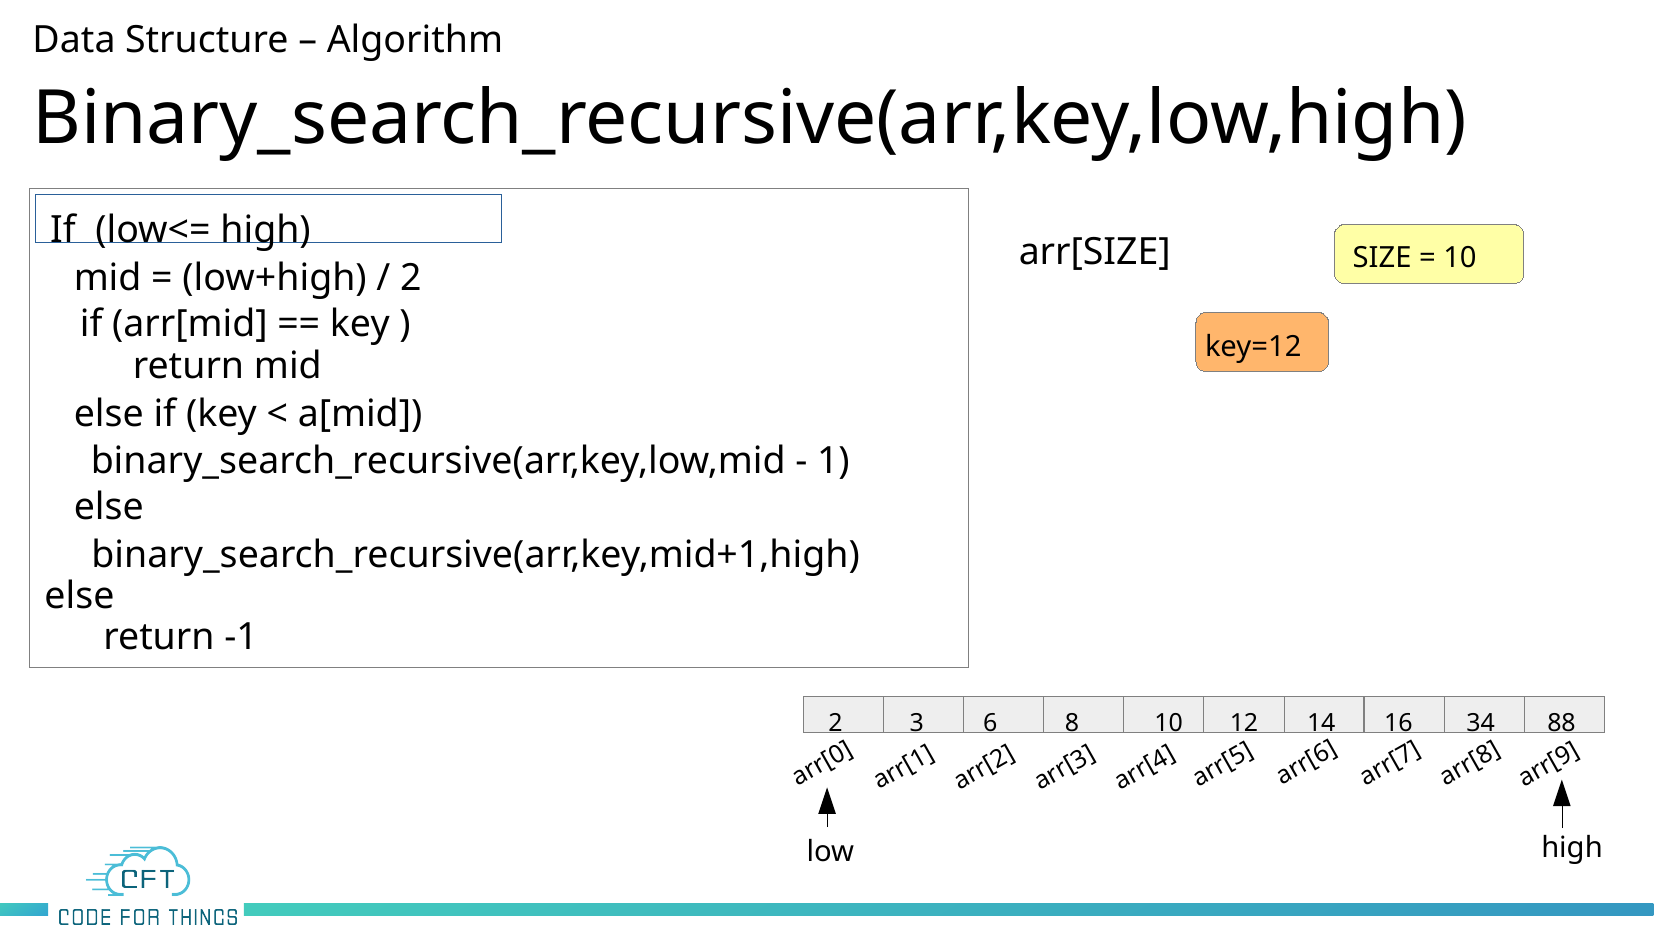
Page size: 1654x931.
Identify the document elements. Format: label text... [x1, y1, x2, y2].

text_box arr[7] [1341, 746, 1451, 811]
text_box key=12 [1190, 318, 1335, 402]
text_box low [791, 822, 886, 872]
text_box arr[SIZE] [1003, 217, 1217, 284]
text_box 12 [1215, 697, 1277, 742]
text_box arr[0] [767, 733, 880, 807]
text_box 2 [813, 696, 867, 741]
text_box 3 [894, 697, 948, 742]
text_box else [59, 472, 178, 531]
text_box [29, 188, 969, 561]
text_box arr[6] [1255, 733, 1385, 811]
text_box arr[9] [1494, 704, 1625, 808]
picture [59, 846, 237, 925]
text_box [1196, 312, 1328, 318]
text_box 10 [1139, 697, 1204, 742]
text_box 8 [1049, 697, 1112, 742]
text_box [867, 696, 1605, 733]
text_box high [1526, 819, 1625, 869]
text_box arr[2] [929, 737, 1039, 812]
text_box 14 [1292, 697, 1354, 749]
text_box 88 [1532, 697, 1595, 749]
text_box else if (key < a[mid]) [59, 378, 556, 438]
text_box 6 [968, 697, 1031, 742]
text_box arr[3] [1010, 739, 1127, 816]
title Data Structure – Algorithm Binary_search_recursive(arr,key,low,high) [32, 0, 1654, 199]
text_box arr[4] [1098, 740, 1203, 811]
text_box return mid [118, 330, 367, 390]
text_box 34 [1451, 697, 1514, 749]
text_box If (low<= high) [35, 194, 367, 254]
text_box arr[1] [849, 733, 958, 811]
text_box else [29, 561, 148, 620]
text_box [29, 579, 969, 668]
text_box SIZE = 10 [1338, 228, 1518, 278]
text_box binary_search_recursive(arr,key,mid+1,high) [76, 519, 975, 579]
text_box arr[8] [1422, 733, 1526, 808]
text_box mid = (low+high) / 2 [59, 242, 497, 302]
text_box binary_search_recursive(arr,key,low,mid - 1) [76, 425, 945, 485]
text_box [803, 696, 813, 733]
text_box if (arr[mid] == key ) [64, 289, 491, 348]
text_box [1334, 224, 1524, 284]
text_box 16 [1369, 697, 1443, 749]
text_box arr[5] [1175, 733, 1291, 805]
text_box return -1 [88, 602, 290, 661]
